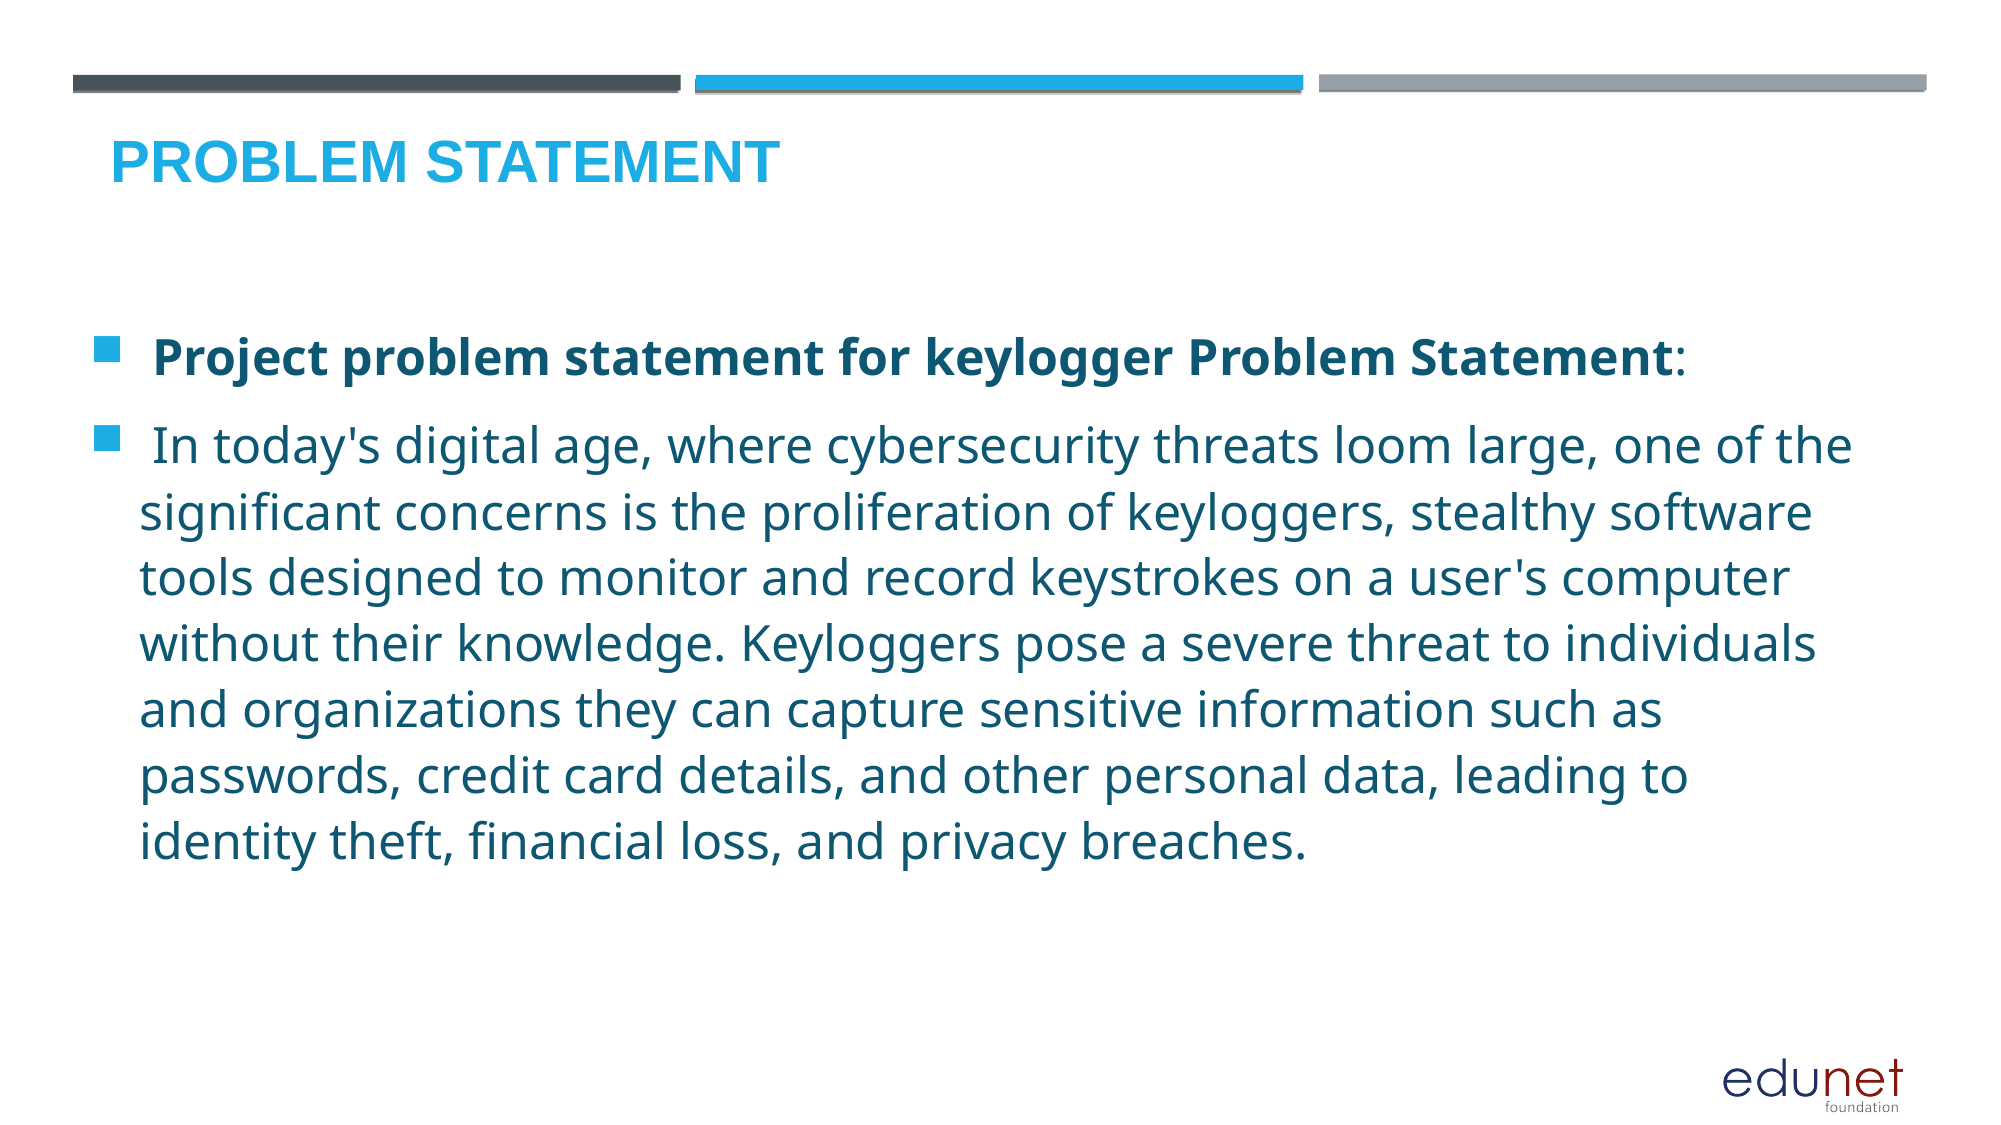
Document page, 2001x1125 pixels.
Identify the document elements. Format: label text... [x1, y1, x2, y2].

list Project problem statement for keylogger Problem Statement: In today's digital age, where cybersecurity threats loom large, one of the significant concerns is the proliferation of keyloggers, stealthy software tools designed to monitor and record keystrokes on a user's computer without their knowledge. Keyloggers pose a severe threat to individuals and organizations they can capture sensitive information such as passwords, credit card details, and other personal data, leading to identity theft, financial loss, and privacy breaches. [74, 203, 1884, 970]
title Problem Statement [95, 115, 1905, 203]
picture [1719, 1056, 1905, 1116]
